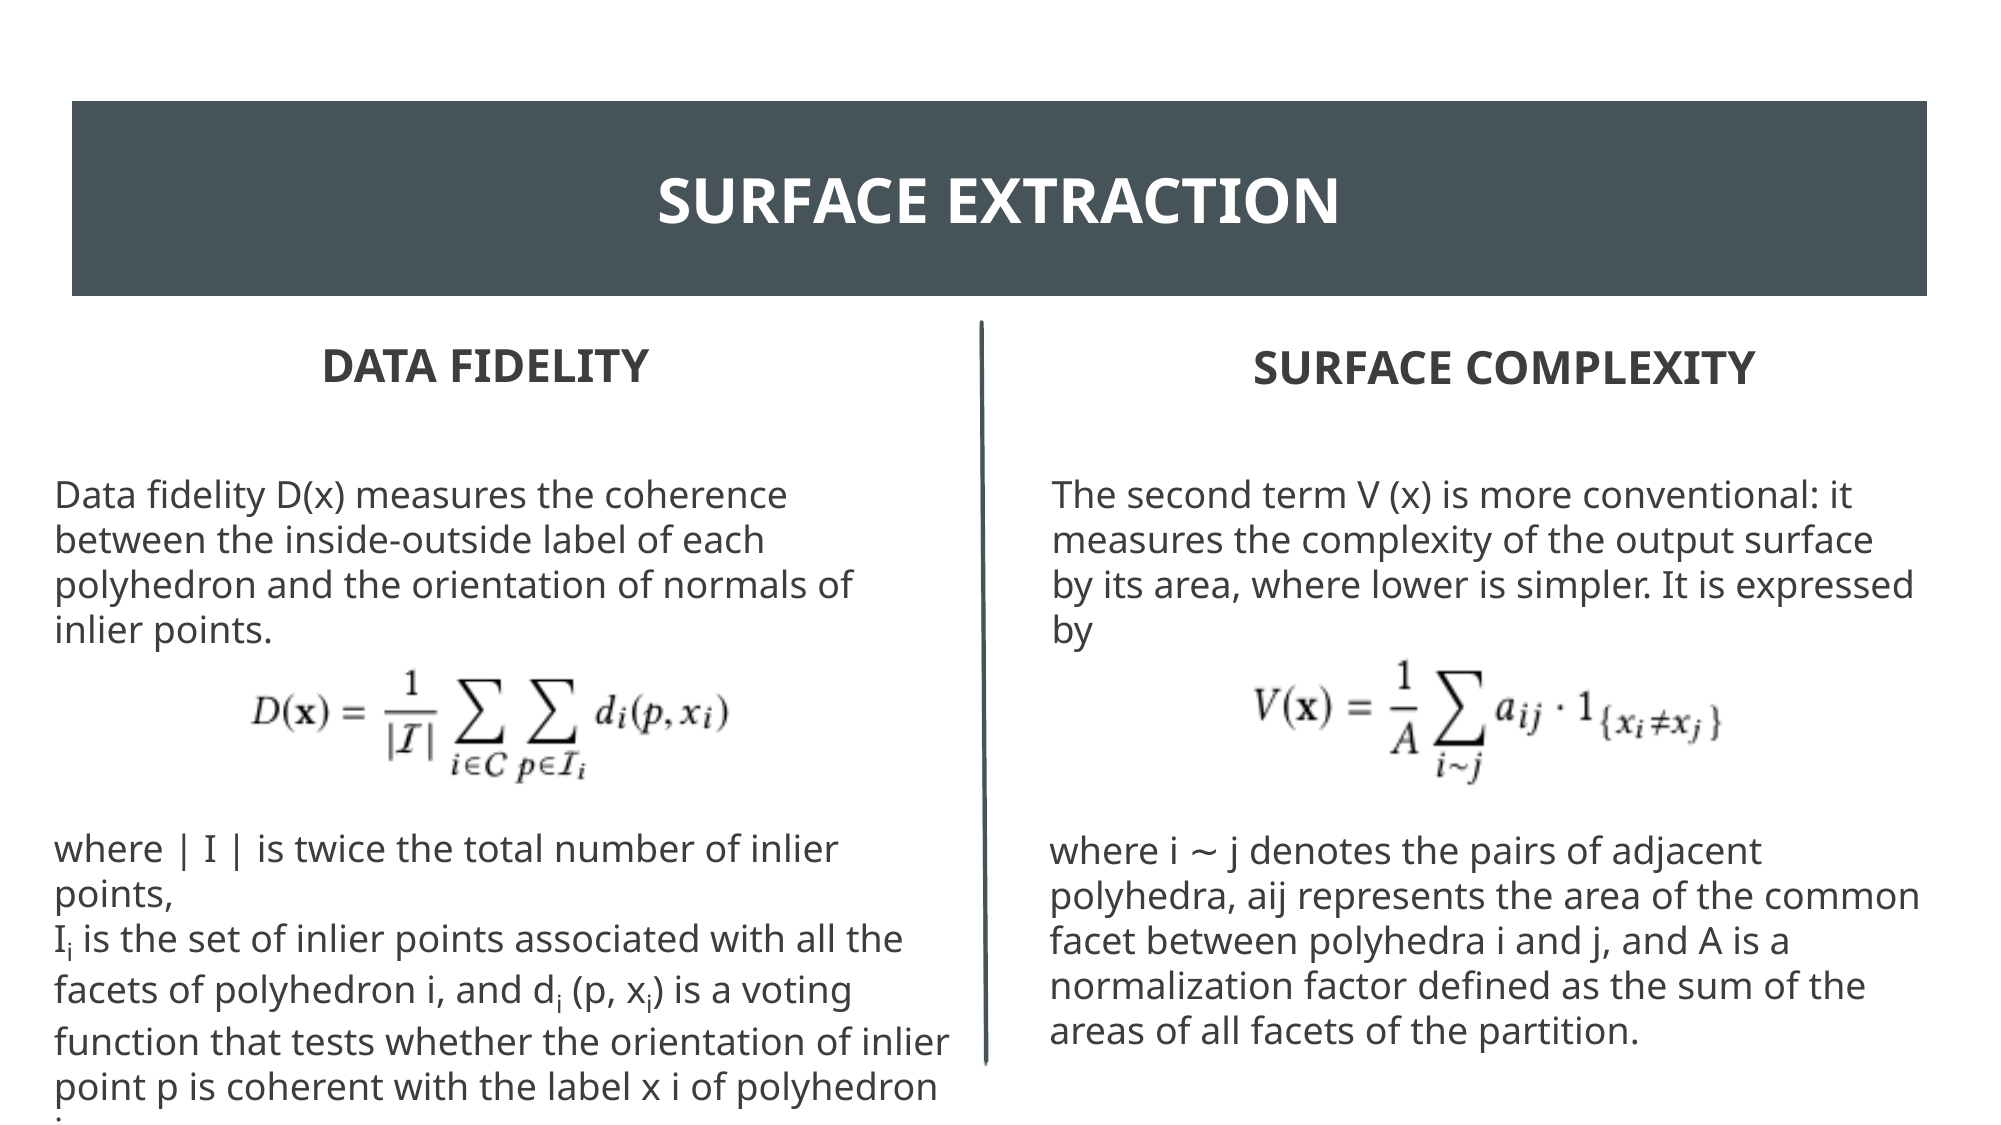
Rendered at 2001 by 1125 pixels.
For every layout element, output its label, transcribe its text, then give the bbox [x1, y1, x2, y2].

text_box The second term V (x) is more conventional: it measures the complexity of the output surface by its area, where lower is simpler. It is expressed by [1036, 463, 1940, 616]
picture [1232, 646, 1753, 793]
text_box SURFACE COMPLEXITY [1220, 331, 1789, 403]
text_box where | I | is twice the total number of inlier points, Ii is the set of inlier points associated with all the facets of polyhedron i, and di (p, xi) is a voting function that tests whether the orientation of inlier point p is coherent with the label x i of polyhedron i. [38, 817, 968, 1060]
text_box where i ∼ j denotes the pairs of adjacent polyhedra, aij represents the area of the common facet between polyhedra i and j, and A is a normalization factor defined as the sum of the areas of all facets of the partition. [1034, 819, 1947, 1063]
title SURFACE EXTRACTION [95, 115, 1905, 282]
picture [225, 661, 747, 793]
text_box Data fidelity D(x) measures the coherence between the inside-outside label of each polyhedron and the orientation of normals of inlier points. [39, 463, 959, 616]
text_box DATA FIDELITY [260, 328, 711, 400]
